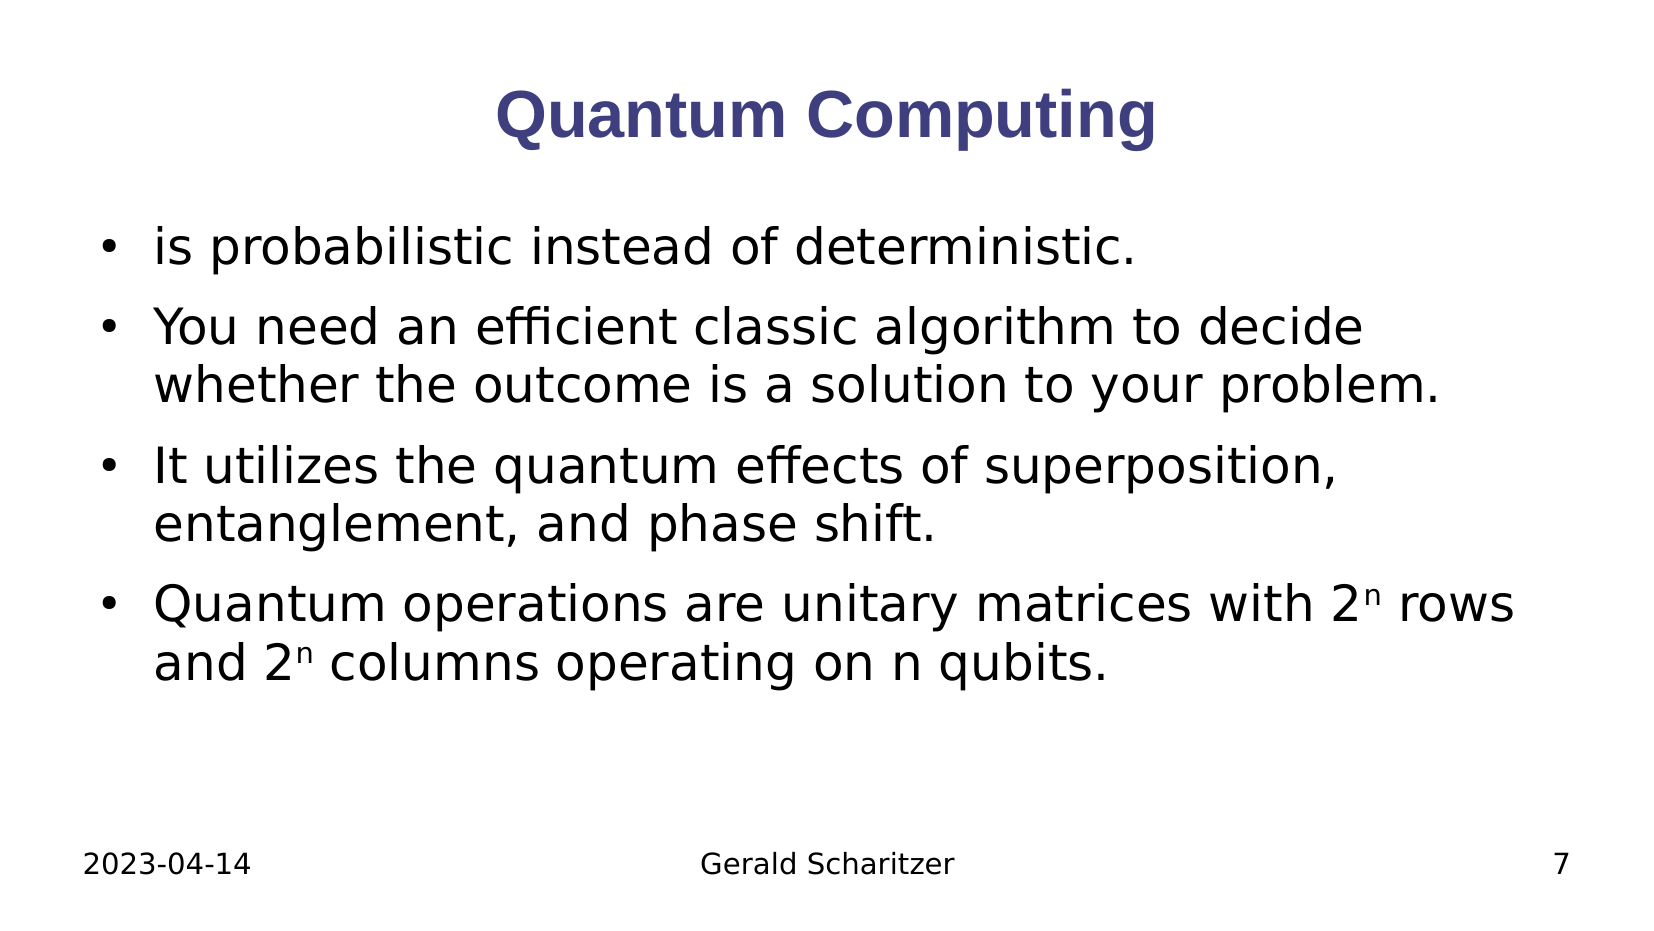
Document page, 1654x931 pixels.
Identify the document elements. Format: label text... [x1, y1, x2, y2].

list is probabilistic instead of deterministic. You need an efficient classic algorithm to decide whether the outcome is a solution to your problem. It utilizes the quantum effects of superposition, entanglement, and phase shift. Quantum operations are unitary matrices with 2n rows and 2n columns operating on n qubits. [82, 217, 1571, 758]
title Quantum Computing [82, 37, 1571, 193]
